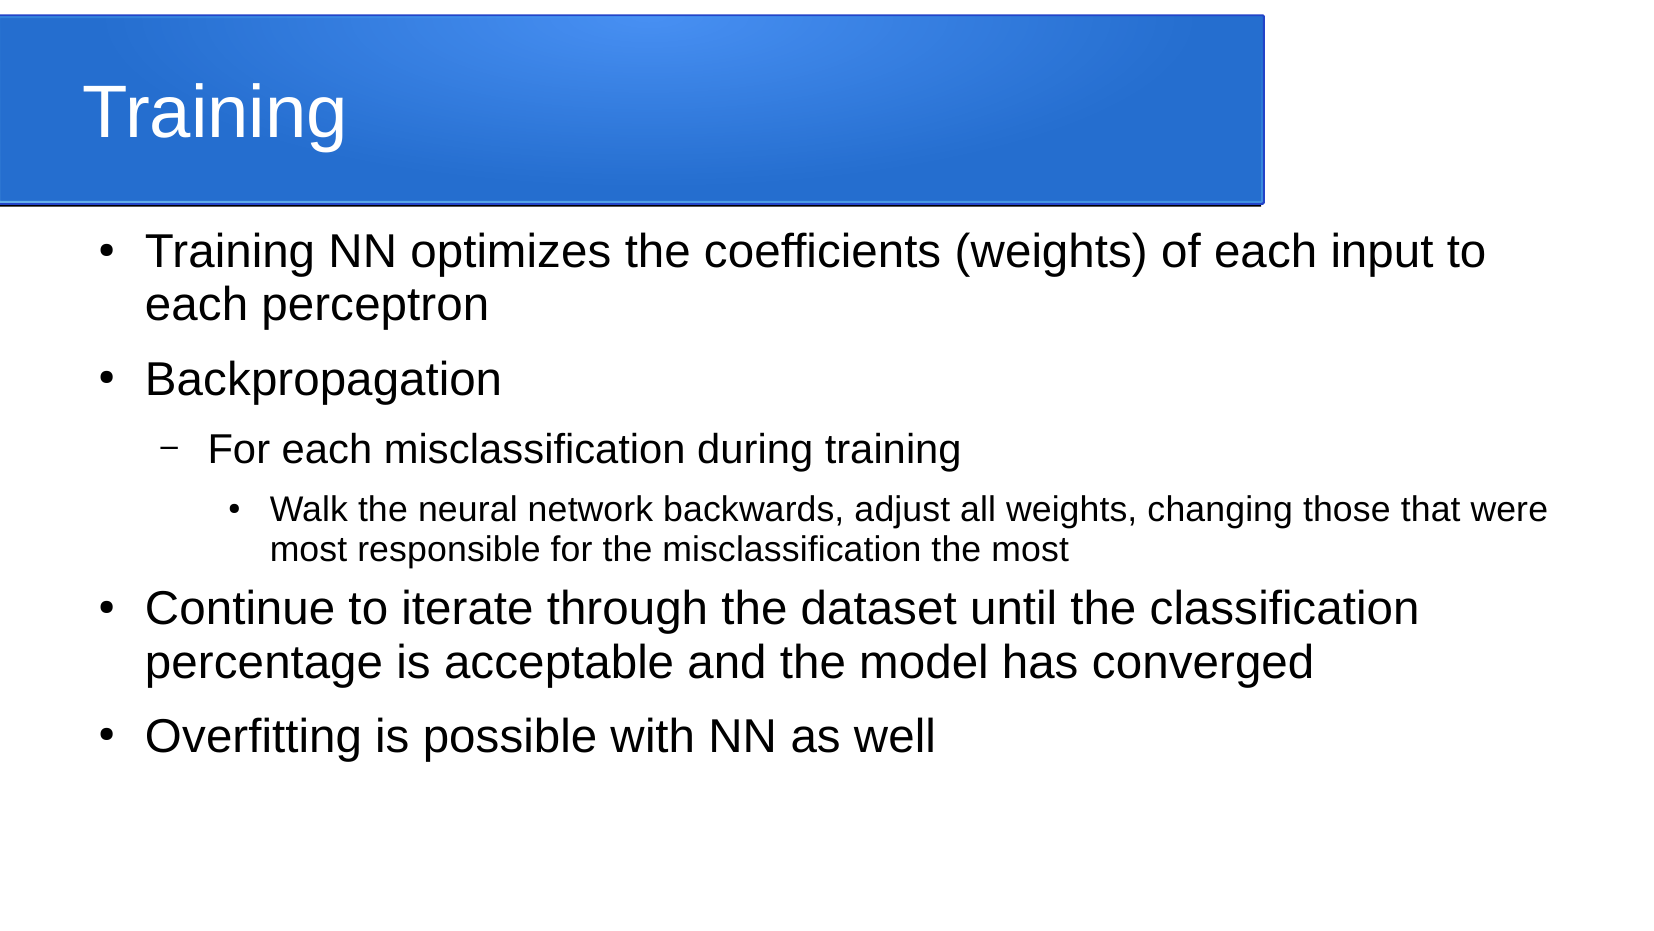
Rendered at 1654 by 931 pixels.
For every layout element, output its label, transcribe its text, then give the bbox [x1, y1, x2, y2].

list Training NN optimizes the coefficients (weights) of each input to each perceptron Backpropagation For each misclassification during training Walk the neural network backwards, adjust all weights, changing those that were most responsible for the misclassification the most Continue to iterate through the dataset until the classification percentage is acceptable and the model has converged Overfitting is possible with NN as well [82, 224, 1571, 764]
title Training [82, 35, 1235, 189]
